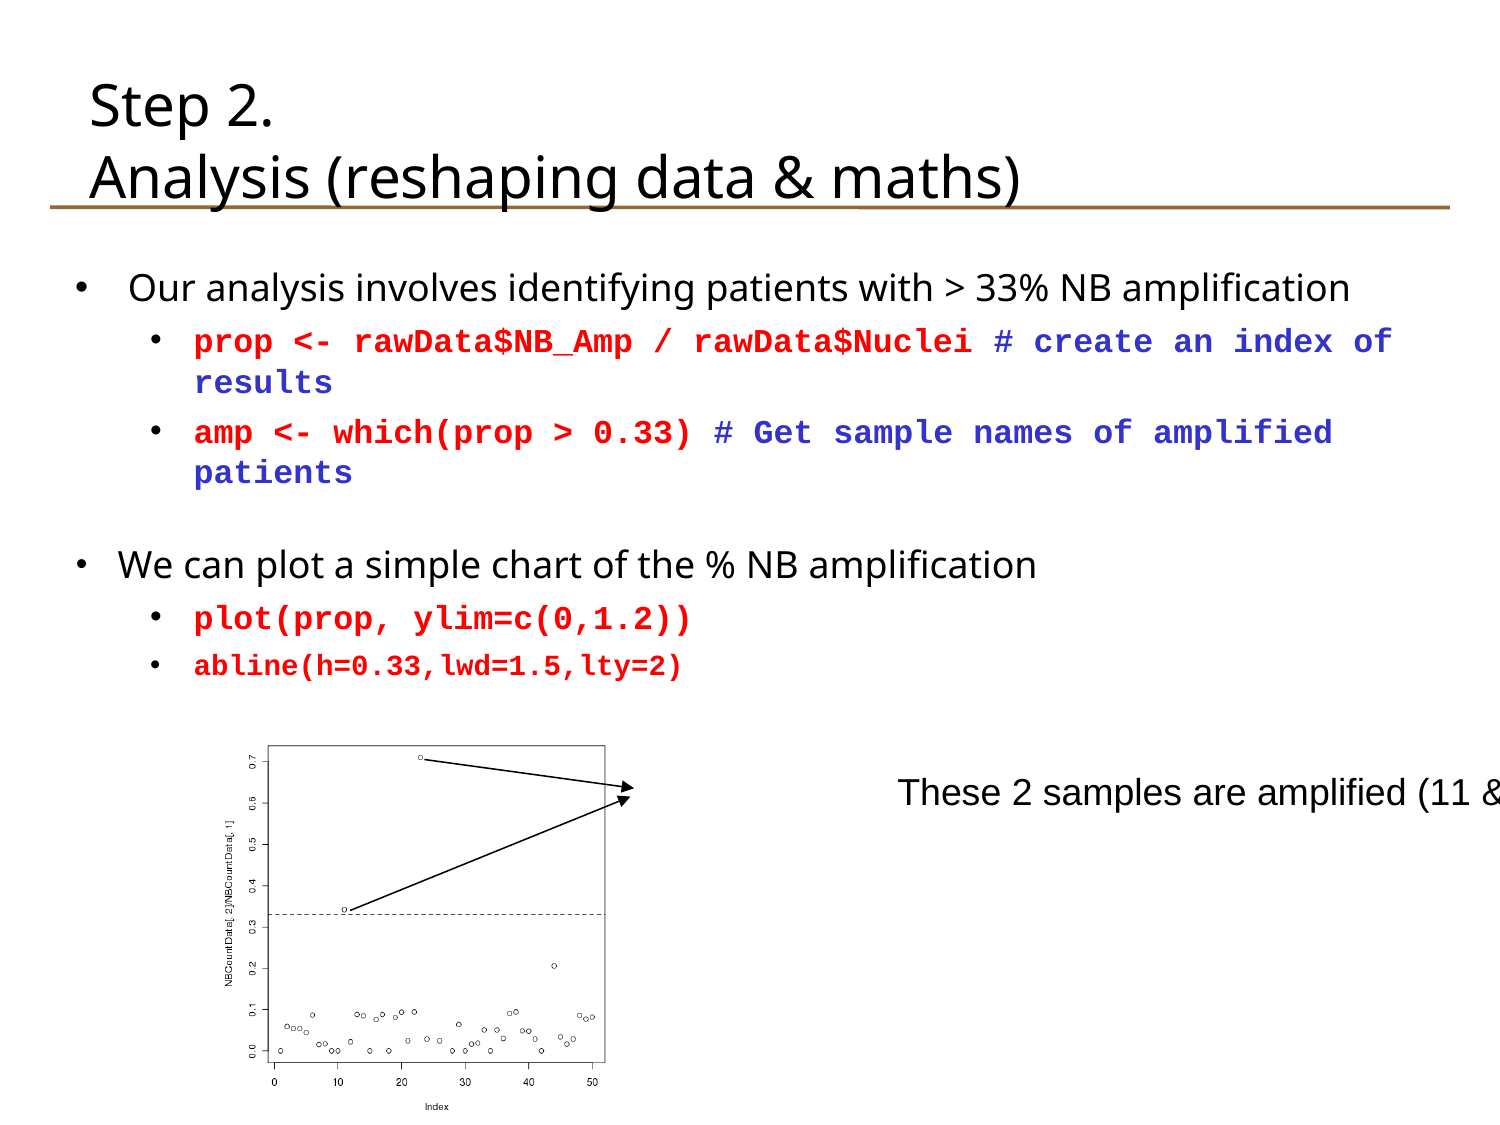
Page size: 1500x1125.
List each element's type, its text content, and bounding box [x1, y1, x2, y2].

text_box Step 2. Analysis (reshaping data & maths) [75, 44, 1425, 233]
text_box Our analysis involves identifying patients with > 33% NB amplification prop <- rawData$NB_Amp / rawData$Nuclei # create an index of results amp <- which(prop > 0.33) # Get sample names of amplified patients We can plot a simple chart of the % NB amplification plot(prop, ylim=c(0,1.2)) abline(h=0.33,lwd=1.5,lty=2) [75, 263, 1425, 1006]
picture [220, 1006, 629, 1125]
